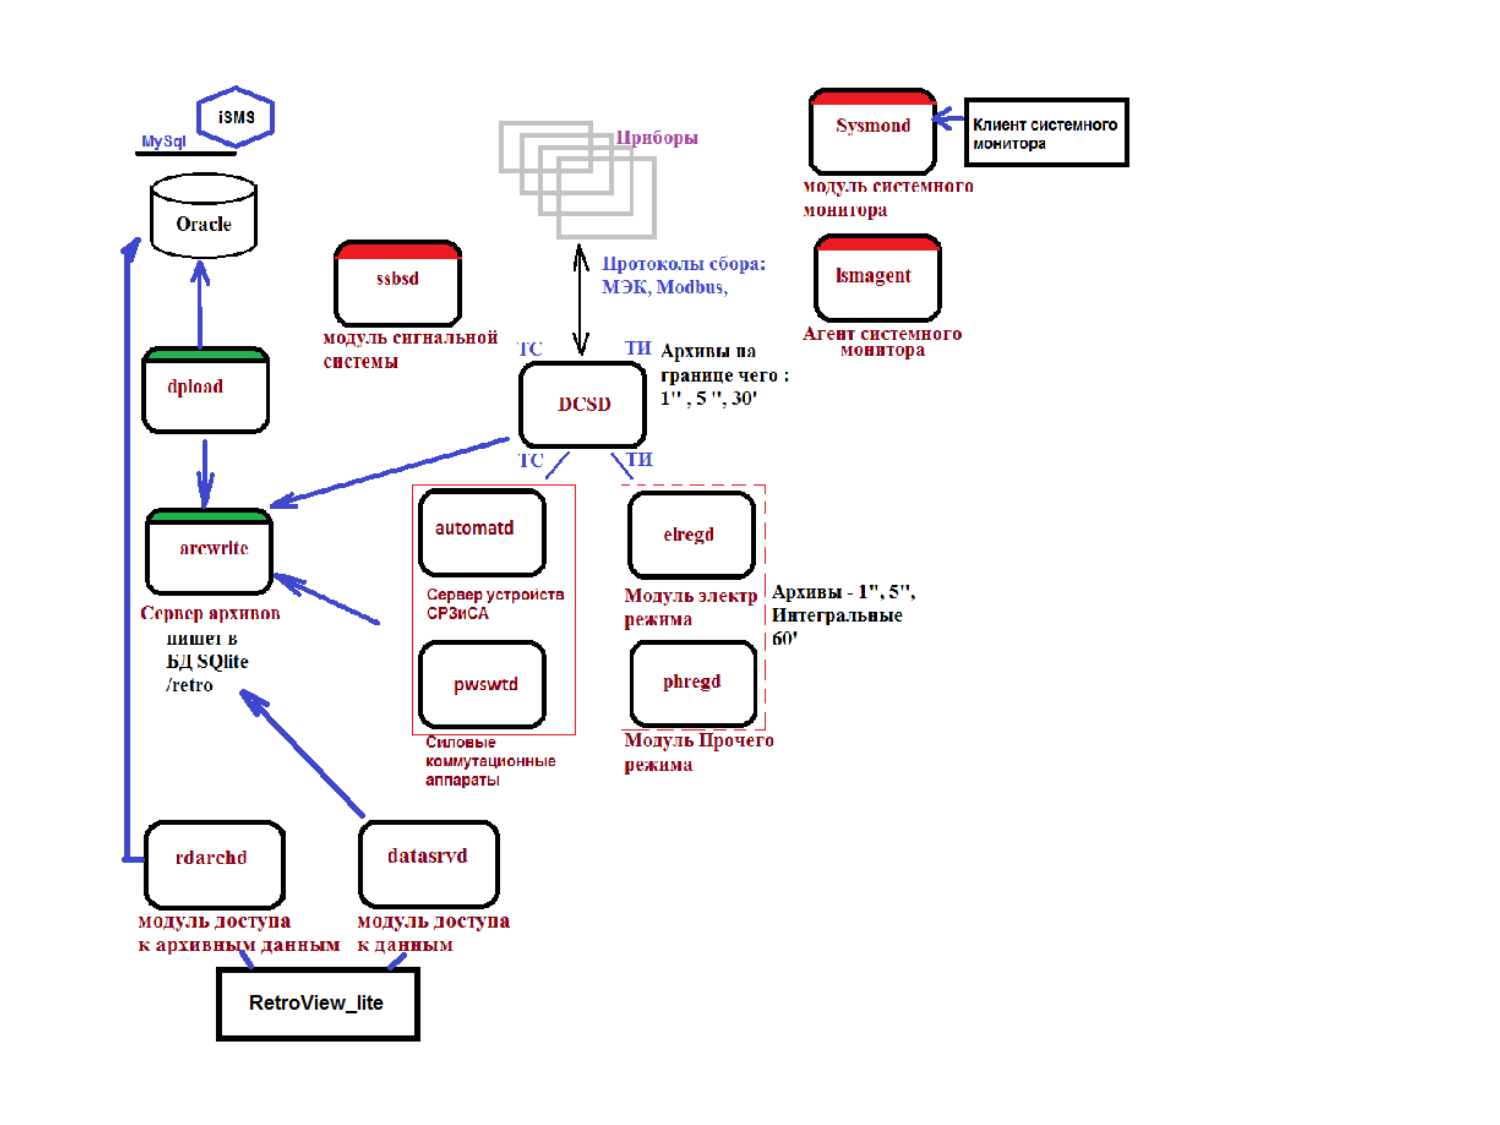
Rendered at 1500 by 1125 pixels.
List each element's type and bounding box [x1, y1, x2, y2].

picture [112, 78, 1459, 1049]
